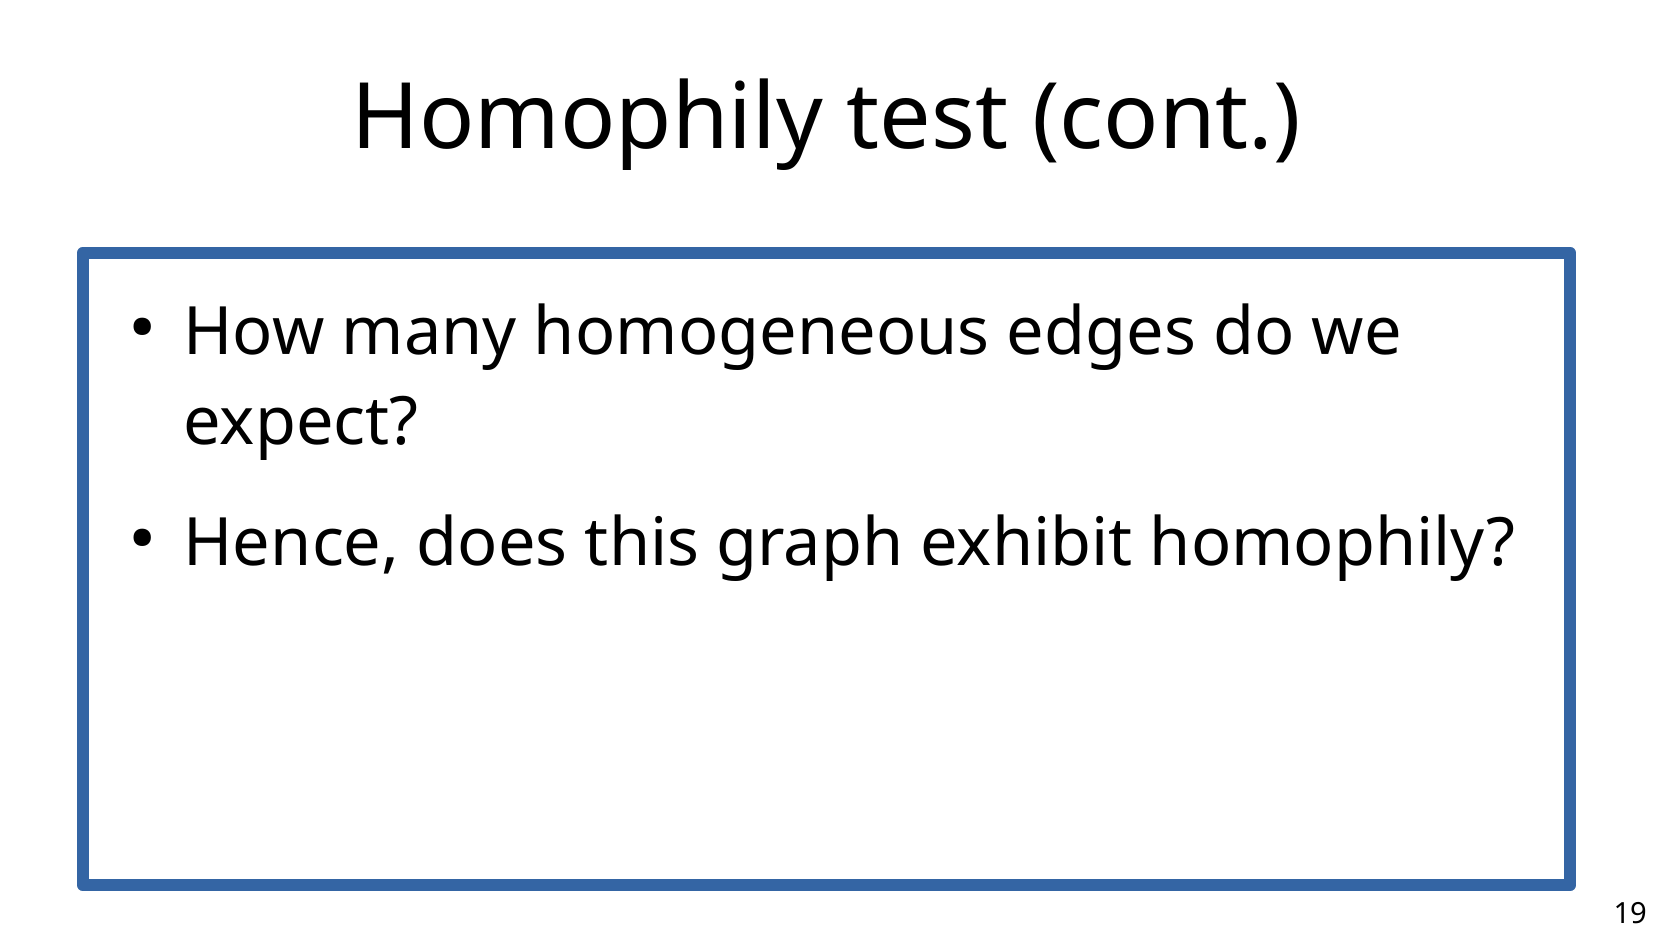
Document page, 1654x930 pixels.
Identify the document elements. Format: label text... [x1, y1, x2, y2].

list How many homogeneous edges do we expect? Hence, does this graph exhibit homophily? [82, 252, 1571, 886]
title Homophily test (cont.) [82, 1, 1571, 225]
